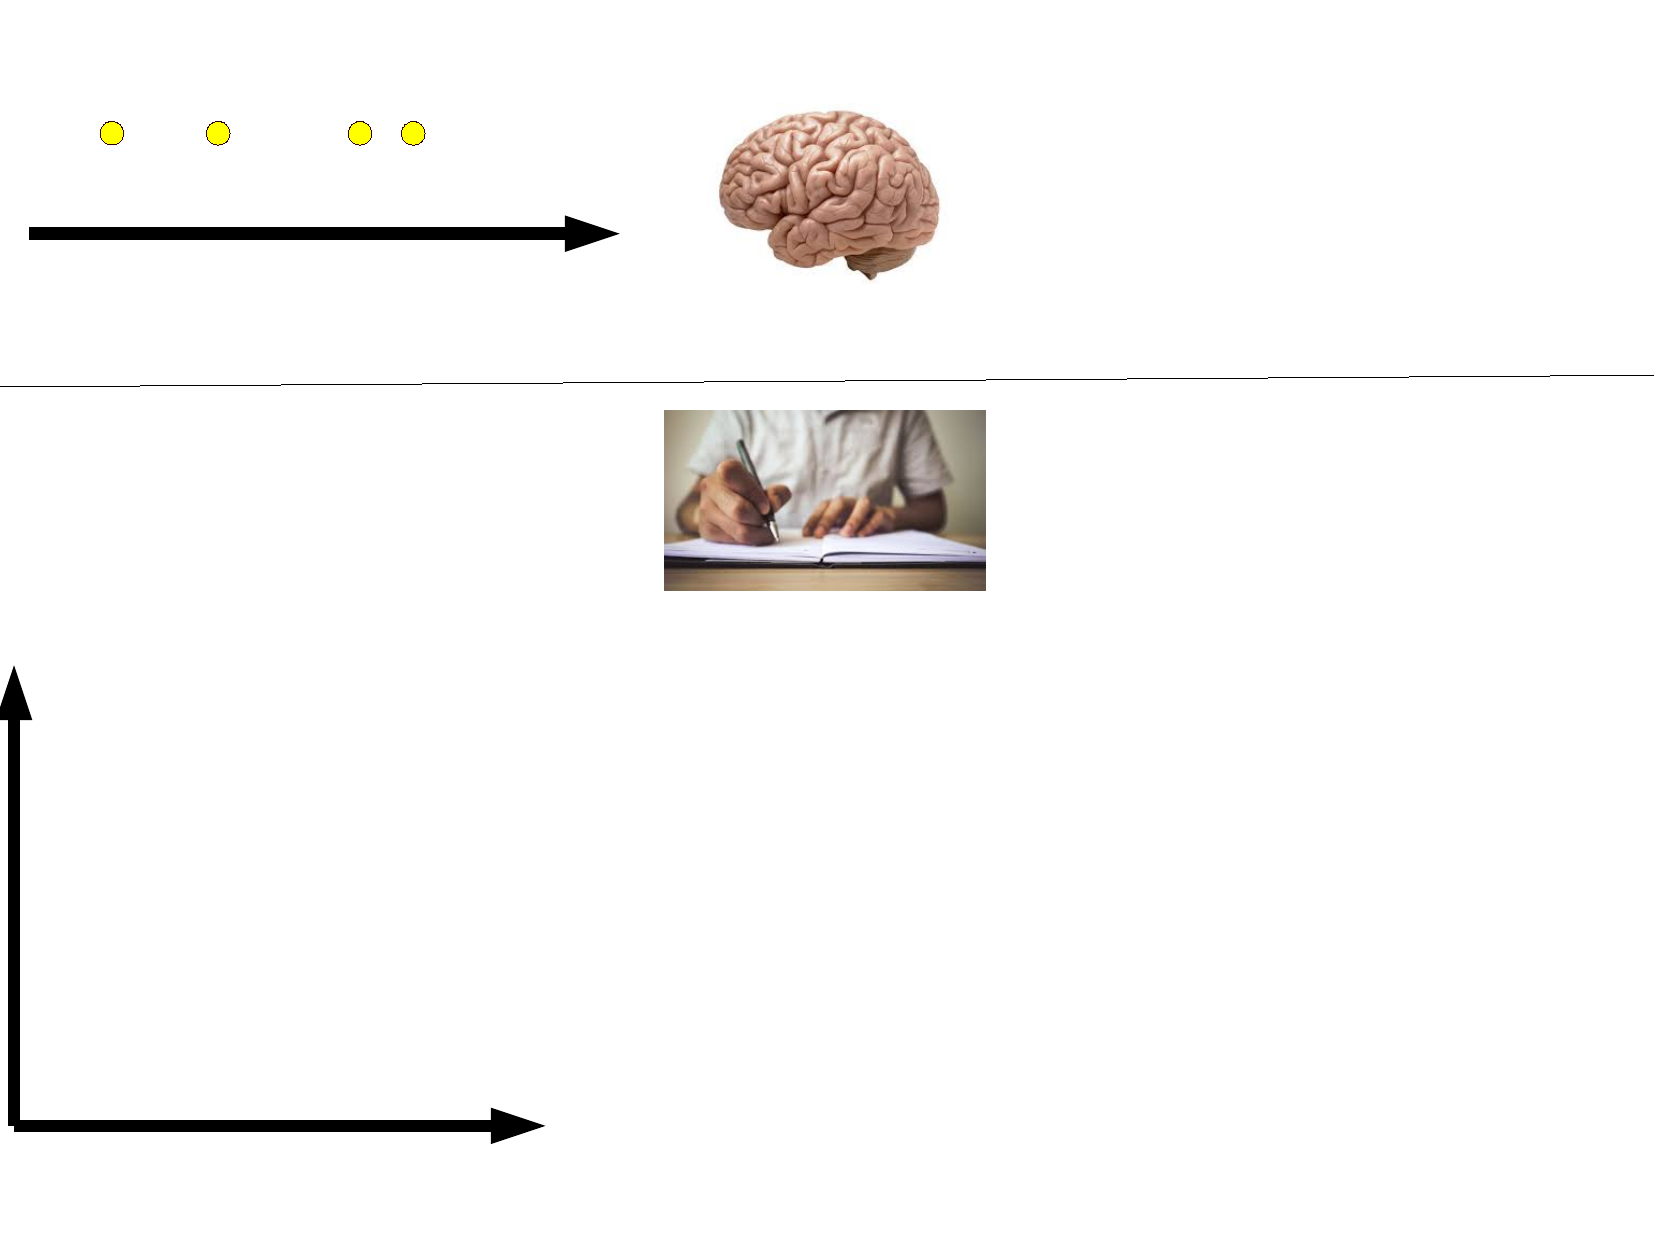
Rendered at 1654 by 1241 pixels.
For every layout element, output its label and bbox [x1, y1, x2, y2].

picture [673, 103, 995, 284]
text_box [100, 121, 124, 145]
text_box [401, 121, 426, 146]
text_box [206, 121, 231, 146]
text_box [348, 121, 372, 146]
picture [664, 410, 986, 591]
